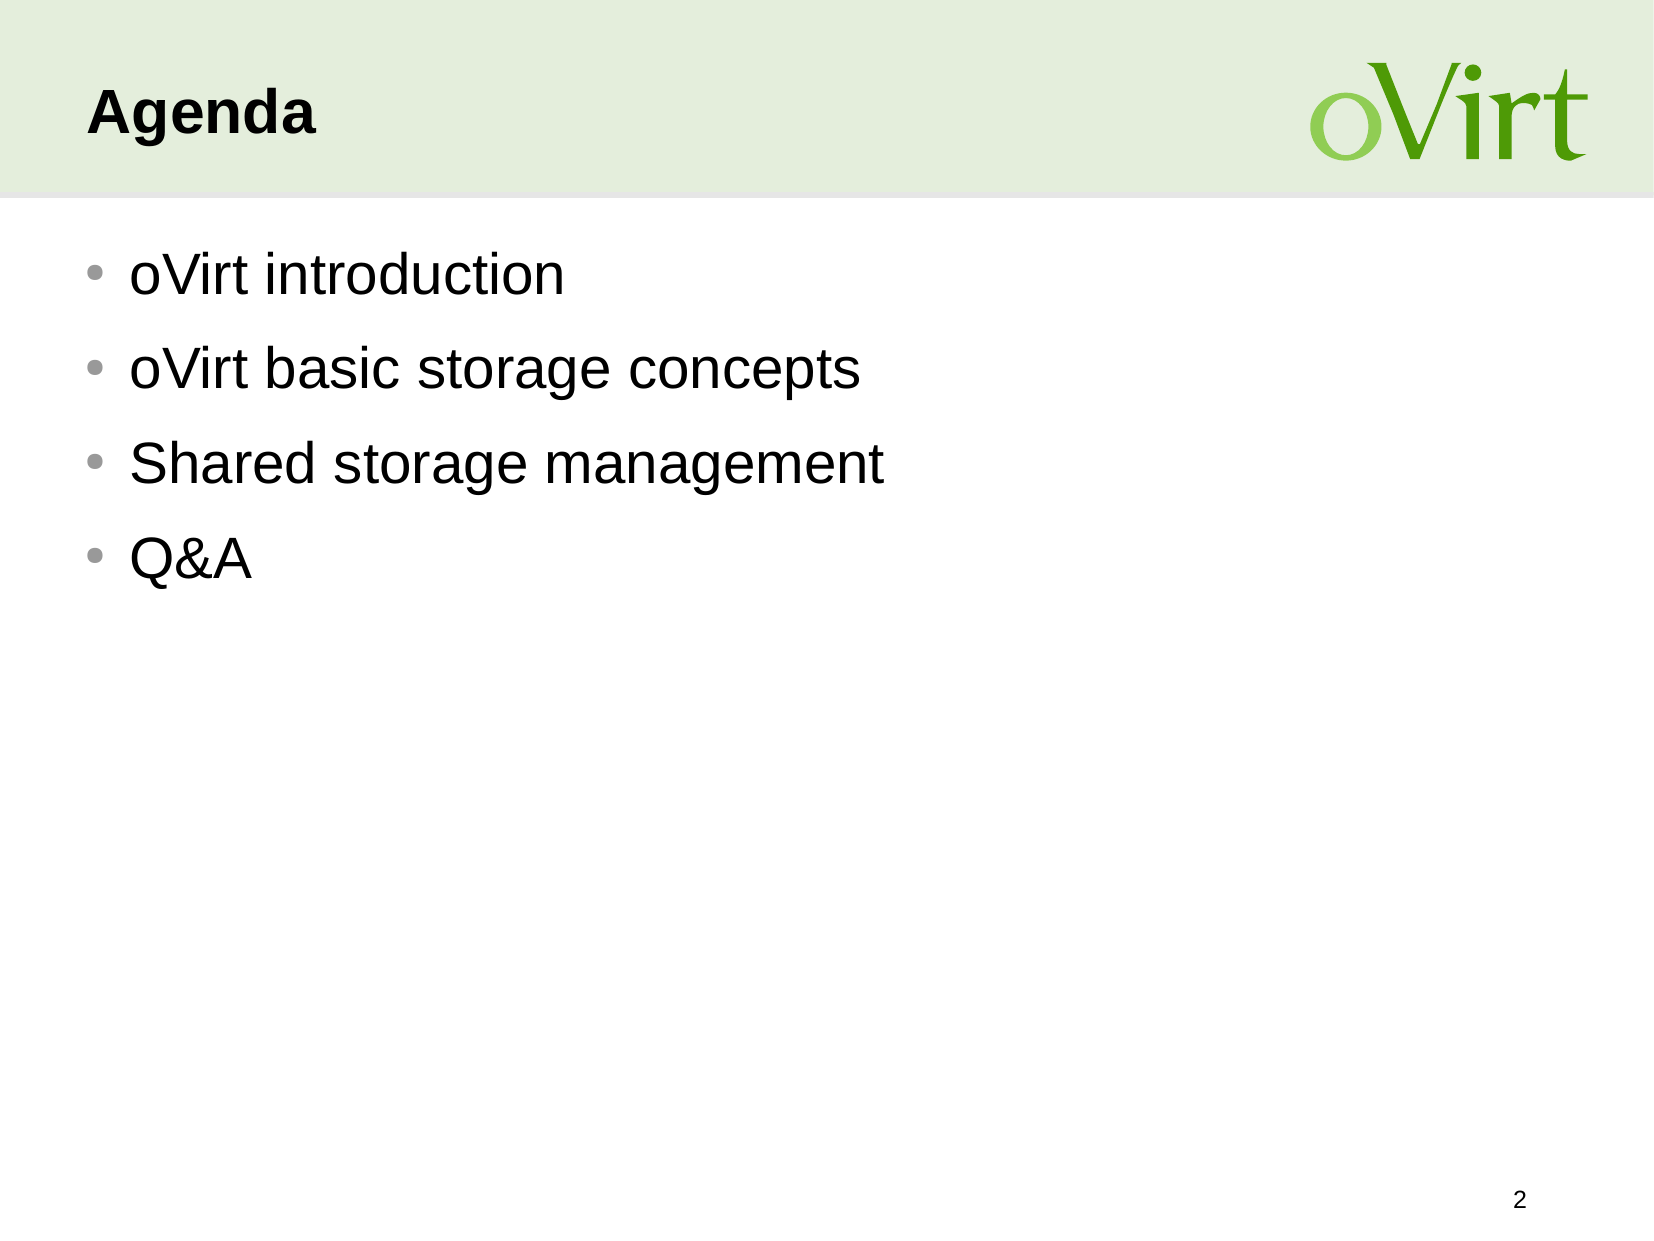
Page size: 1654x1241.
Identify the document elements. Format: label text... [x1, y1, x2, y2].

list oVirt introduction oVirt basic storage concepts Shared storage management Q&A [69, 241, 1558, 591]
title Agenda [86, 36, 1307, 188]
